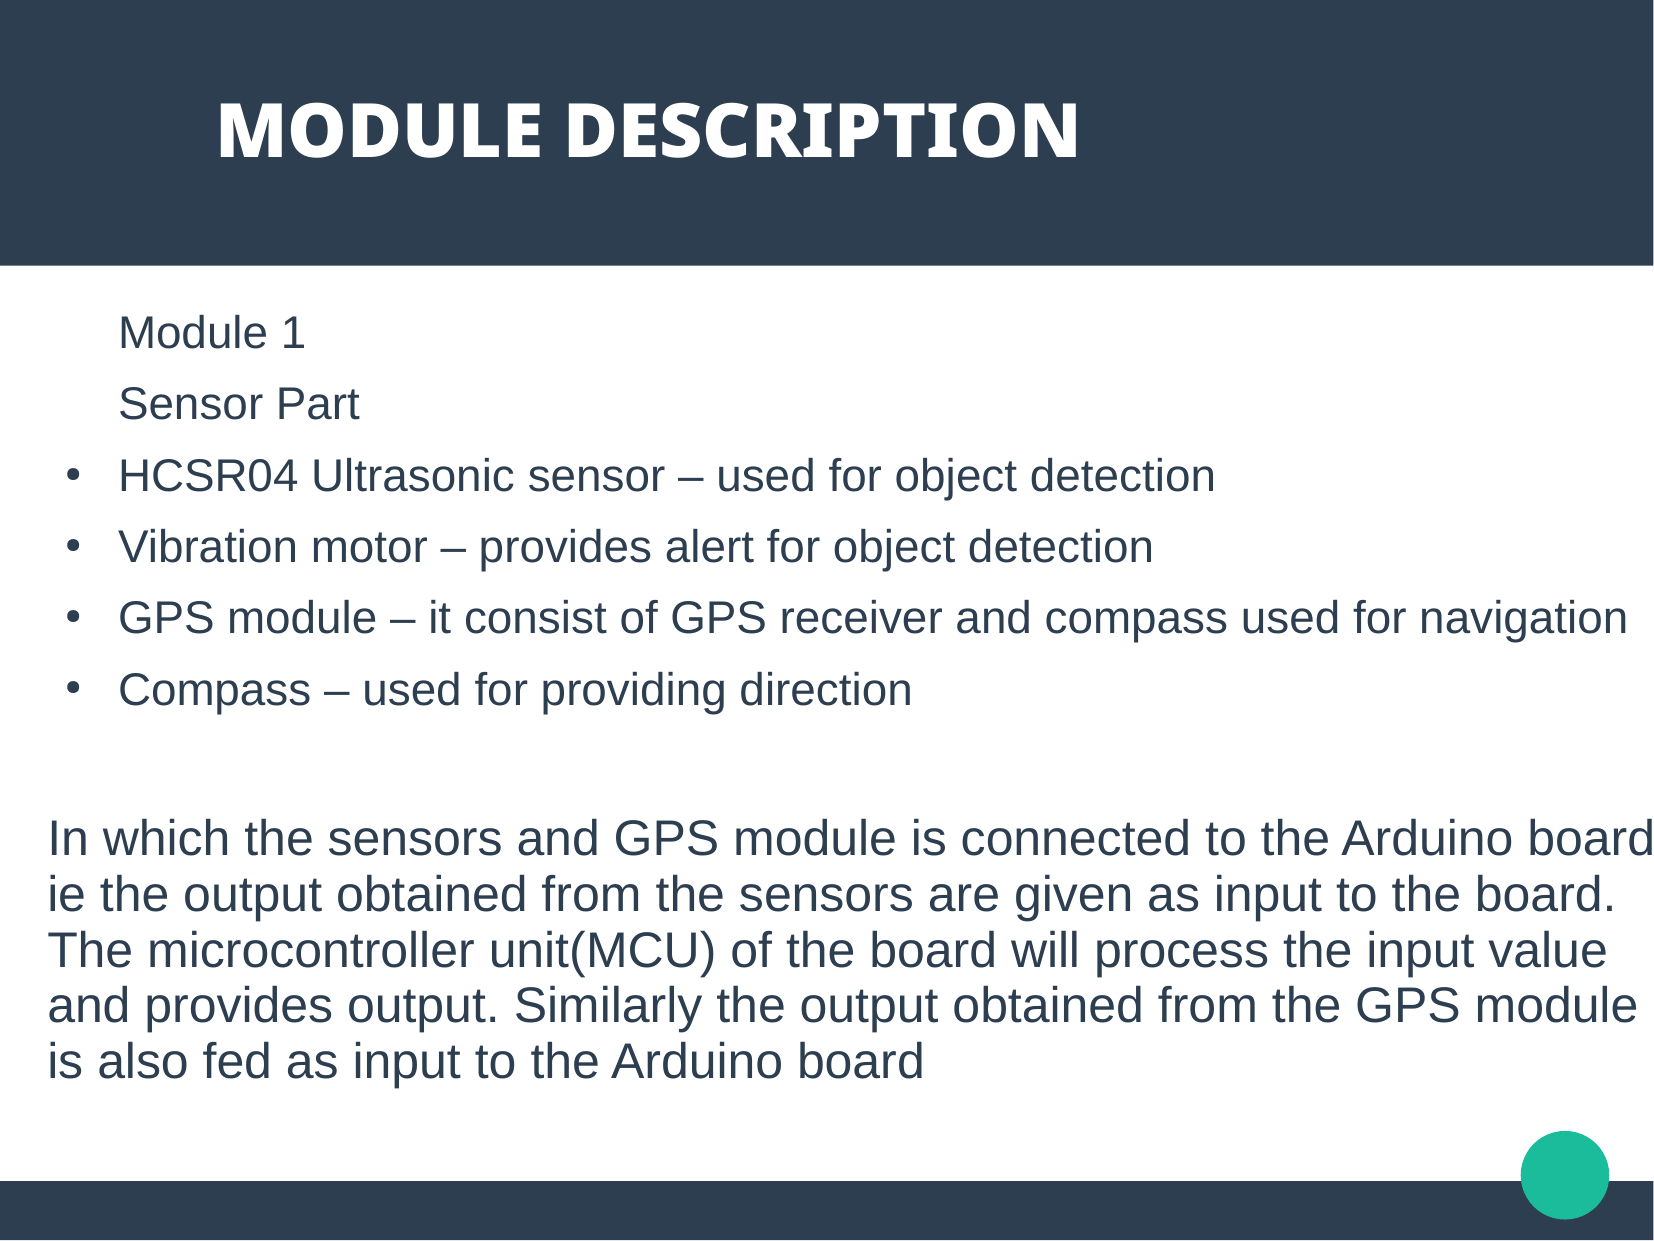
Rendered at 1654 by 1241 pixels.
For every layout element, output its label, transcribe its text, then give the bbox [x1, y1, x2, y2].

list Module 1 Sensor Part HCSR04 Ultrasonic sensor – used for object detection Vibration motor – provides alert for object detection GPS module – it consist of GPS receiver and compass used for navigation Compass – used for providing direction In which the sensors and GPS module is connected to the Arduino board ie the output obtained from the sensors are given as input to the board. The microcontroller unit(MCU) of the board will process the input value and provides output. Similarly the output obtained from the GPS module is also fed as input to the Arduino board [47, 307, 1654, 1134]
title MODULE DESCRIPTION [59, 49, 1595, 207]
